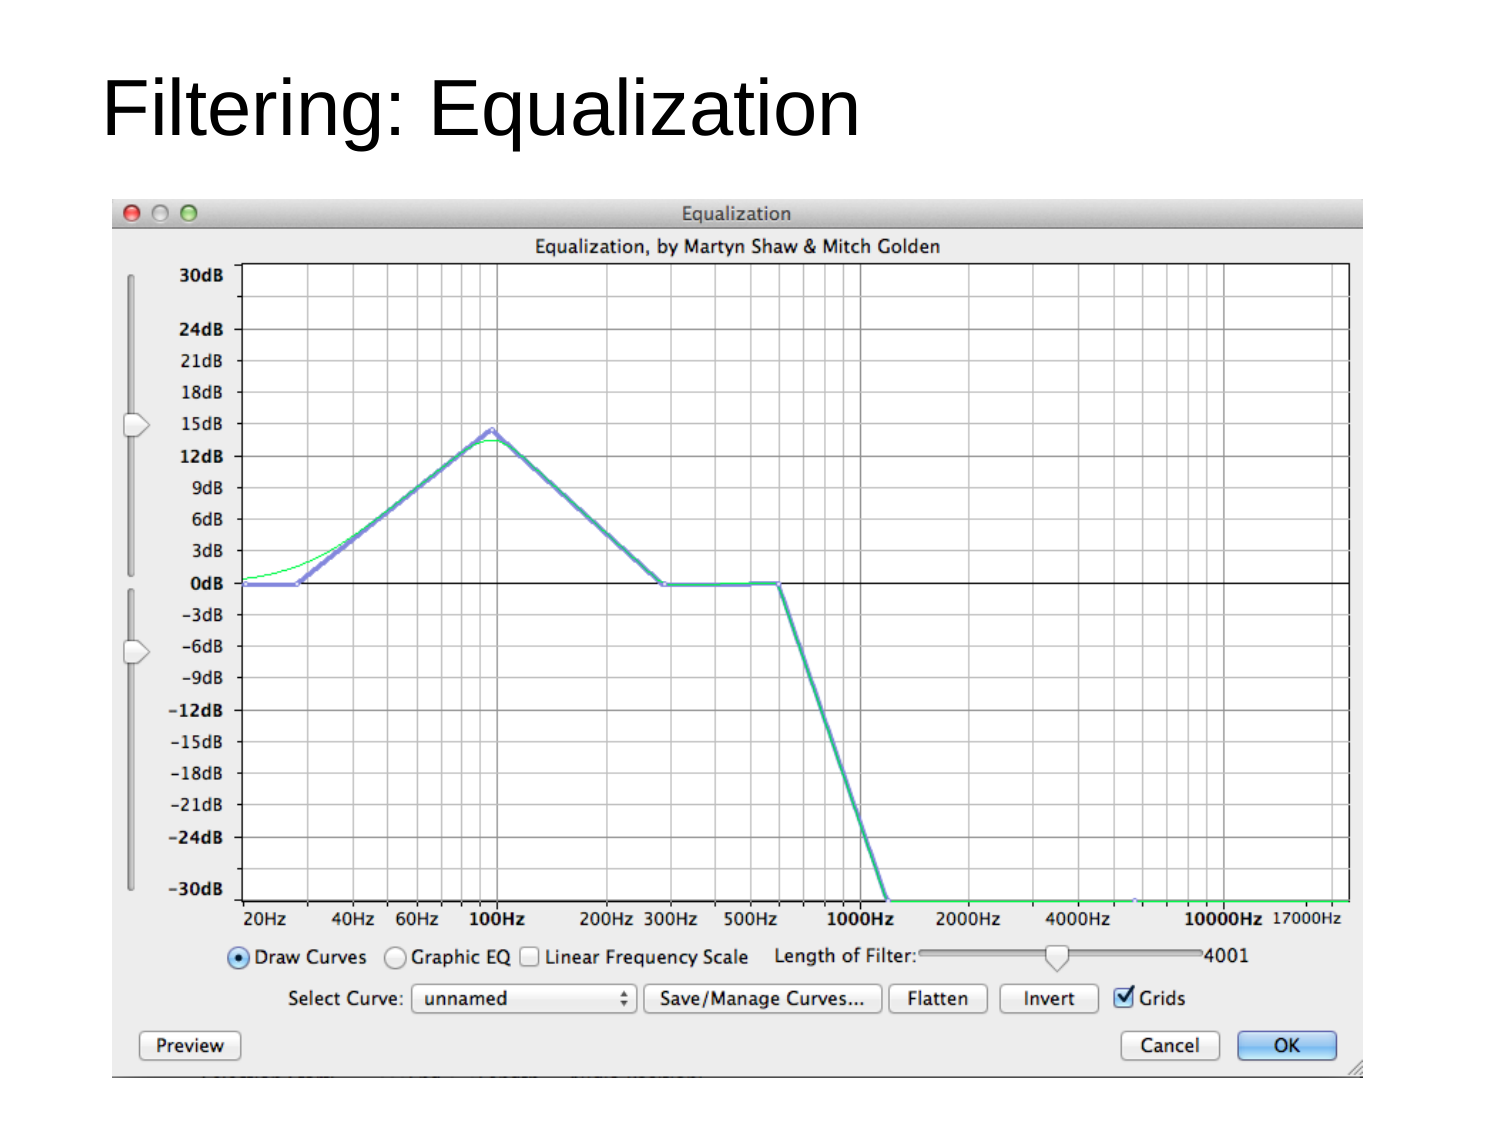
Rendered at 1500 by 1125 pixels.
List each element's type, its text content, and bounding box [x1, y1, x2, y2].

title Filtering: Equalization [73, 9, 1350, 198]
picture [112, 199, 1363, 1078]
